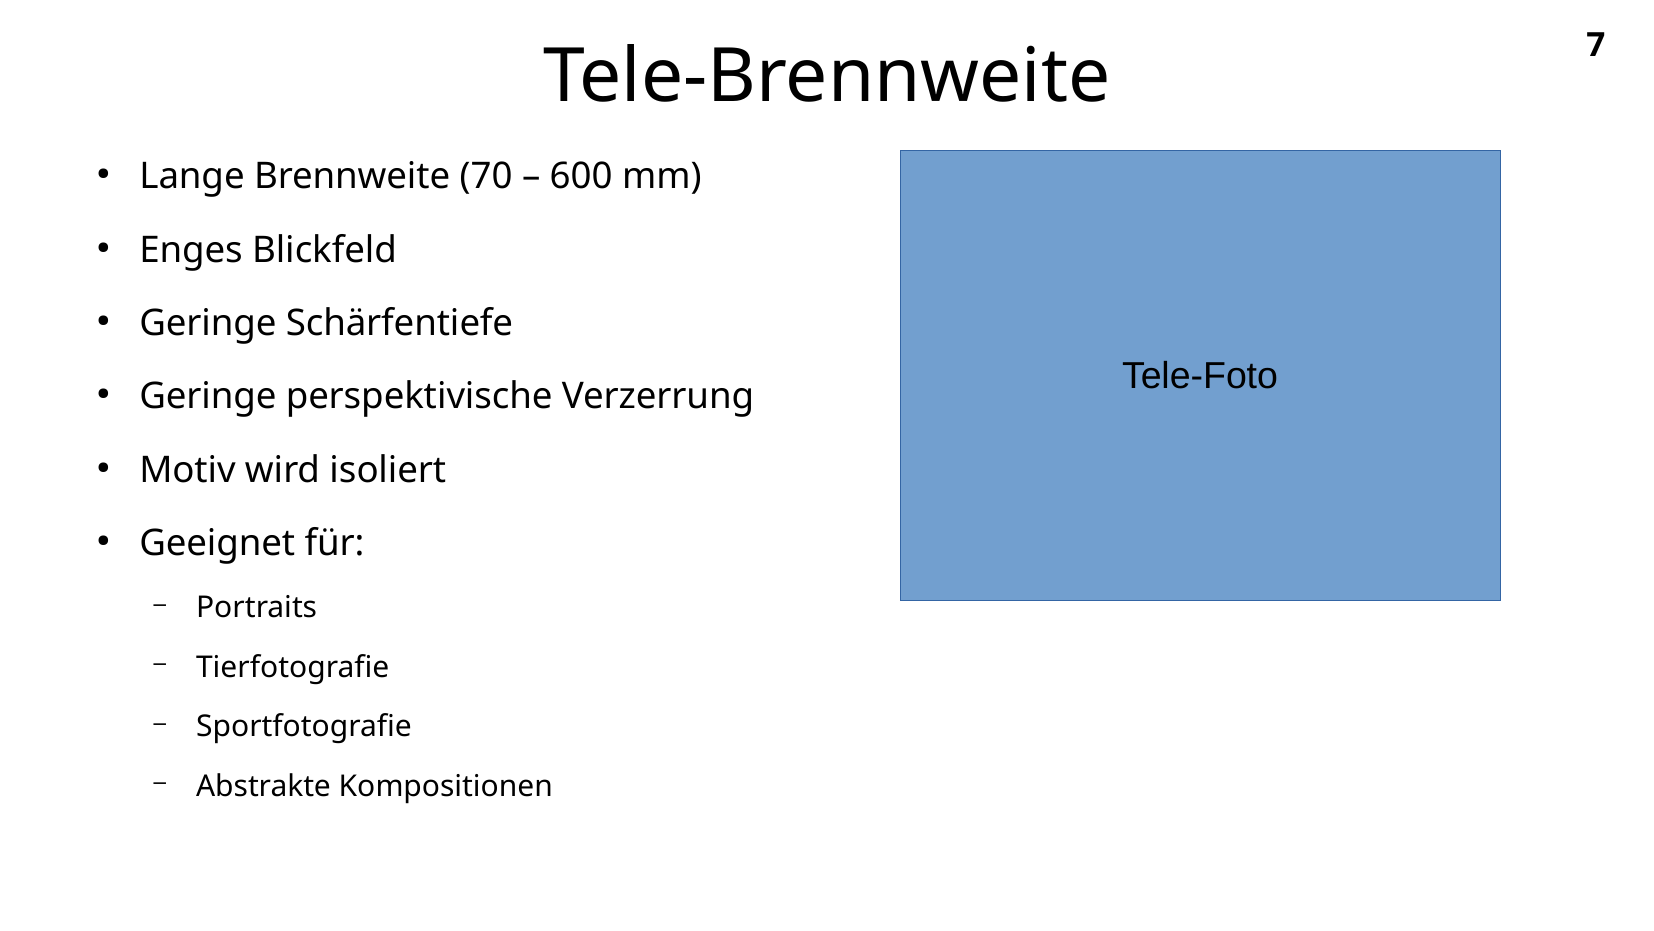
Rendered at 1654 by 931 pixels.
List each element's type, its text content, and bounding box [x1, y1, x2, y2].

text_box Tele-Foto [900, 150, 1501, 601]
list Lange Brennweite (70 – 600 mm) Enges Blickfeld Geringe Schärfentiefe Geringe perspektivische Verzerrung Motiv wird isoliert Geeignet für: Portraits Tierfotografie Sportfotografie Abstrakte Kompositionen [82, 150, 1571, 811]
title Tele-Brennweite [82, 13, 1571, 132]
